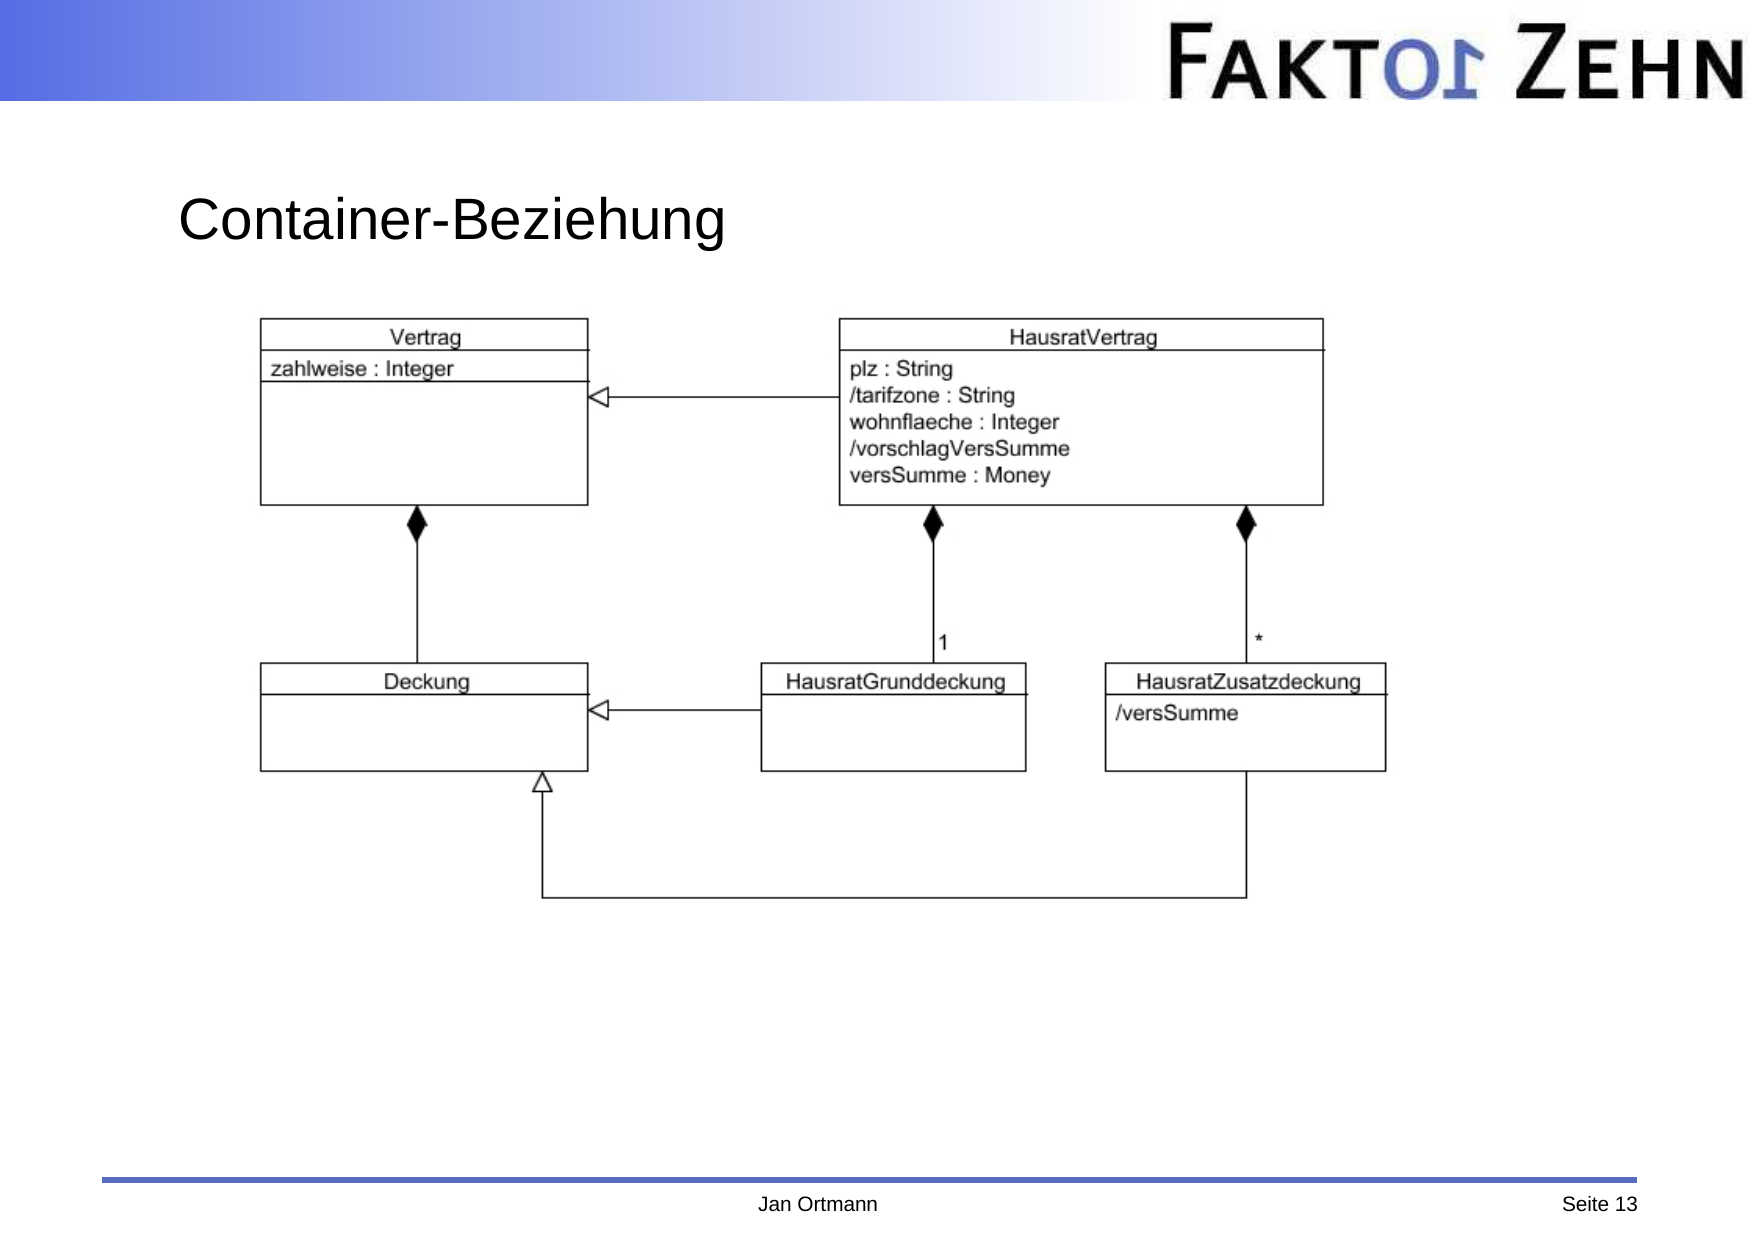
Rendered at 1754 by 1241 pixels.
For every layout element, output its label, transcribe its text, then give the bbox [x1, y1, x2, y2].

title Container-Beziehung [179, 142, 1576, 296]
picture [229, 287, 1418, 960]
picture [1162, 7, 1752, 100]
